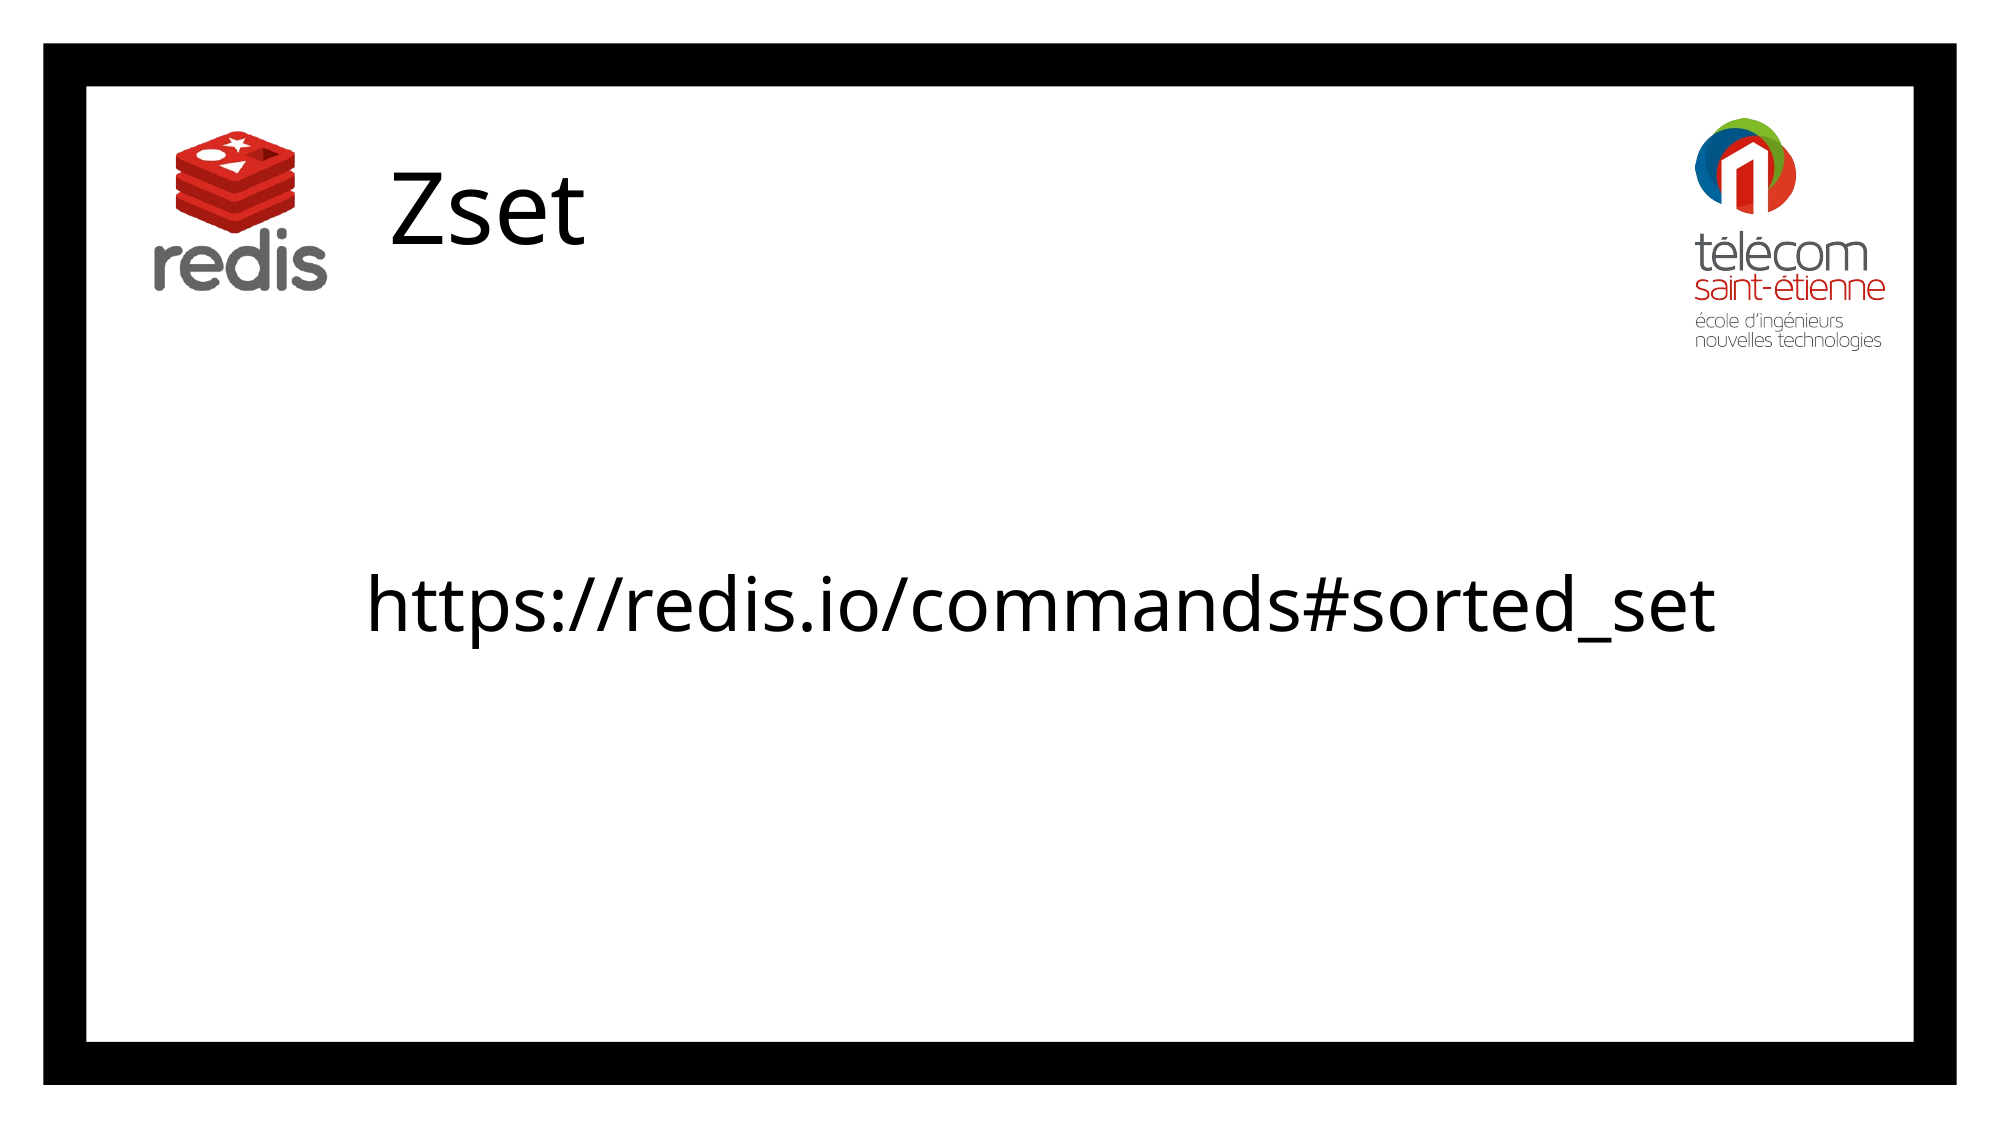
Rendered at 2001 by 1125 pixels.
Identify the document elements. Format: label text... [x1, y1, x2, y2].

title Zset [369, 138, 1849, 304]
picture [1695, 118, 1885, 351]
picture [129, 116, 351, 304]
picture [1715, 134, 1730, 138]
text_box https://redis.io/commands#sorted_set [351, 549, 1733, 654]
